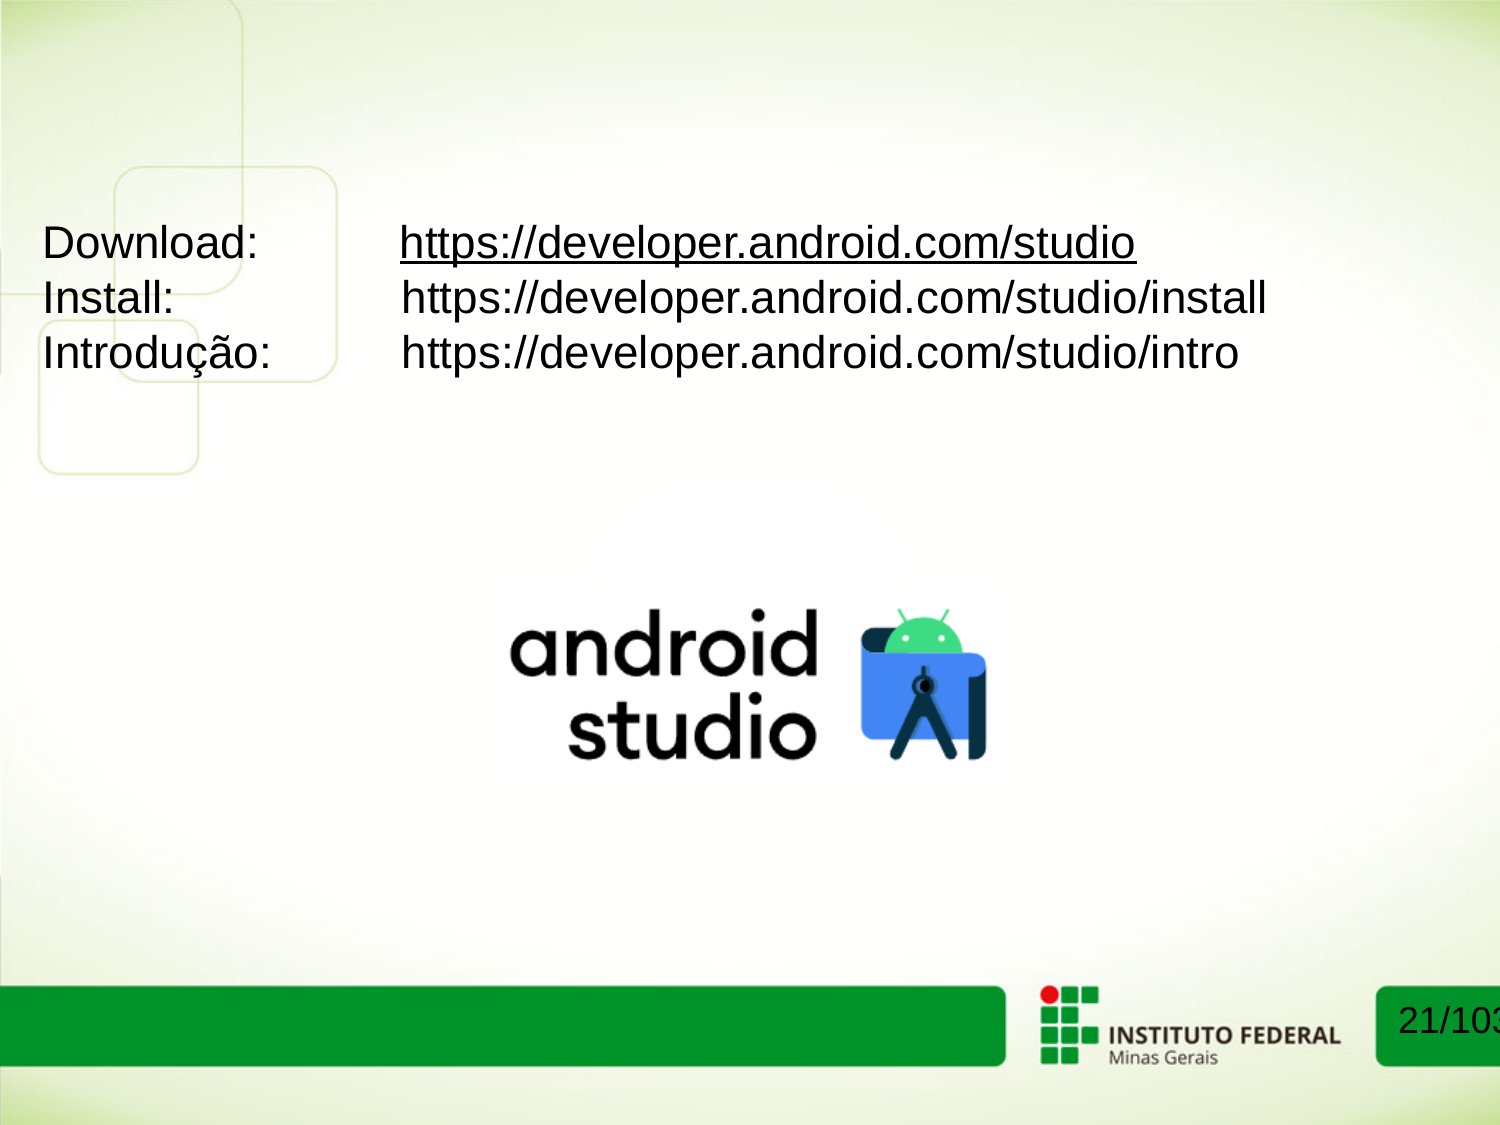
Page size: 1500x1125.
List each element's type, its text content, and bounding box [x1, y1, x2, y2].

picture [0, 0, 1500, 1125]
text_box Download: https://developer.android.com/studio Install: https://developer.android.com/studio/install Introdução: https://developer.android.com/studio/intro [42, 205, 1479, 386]
